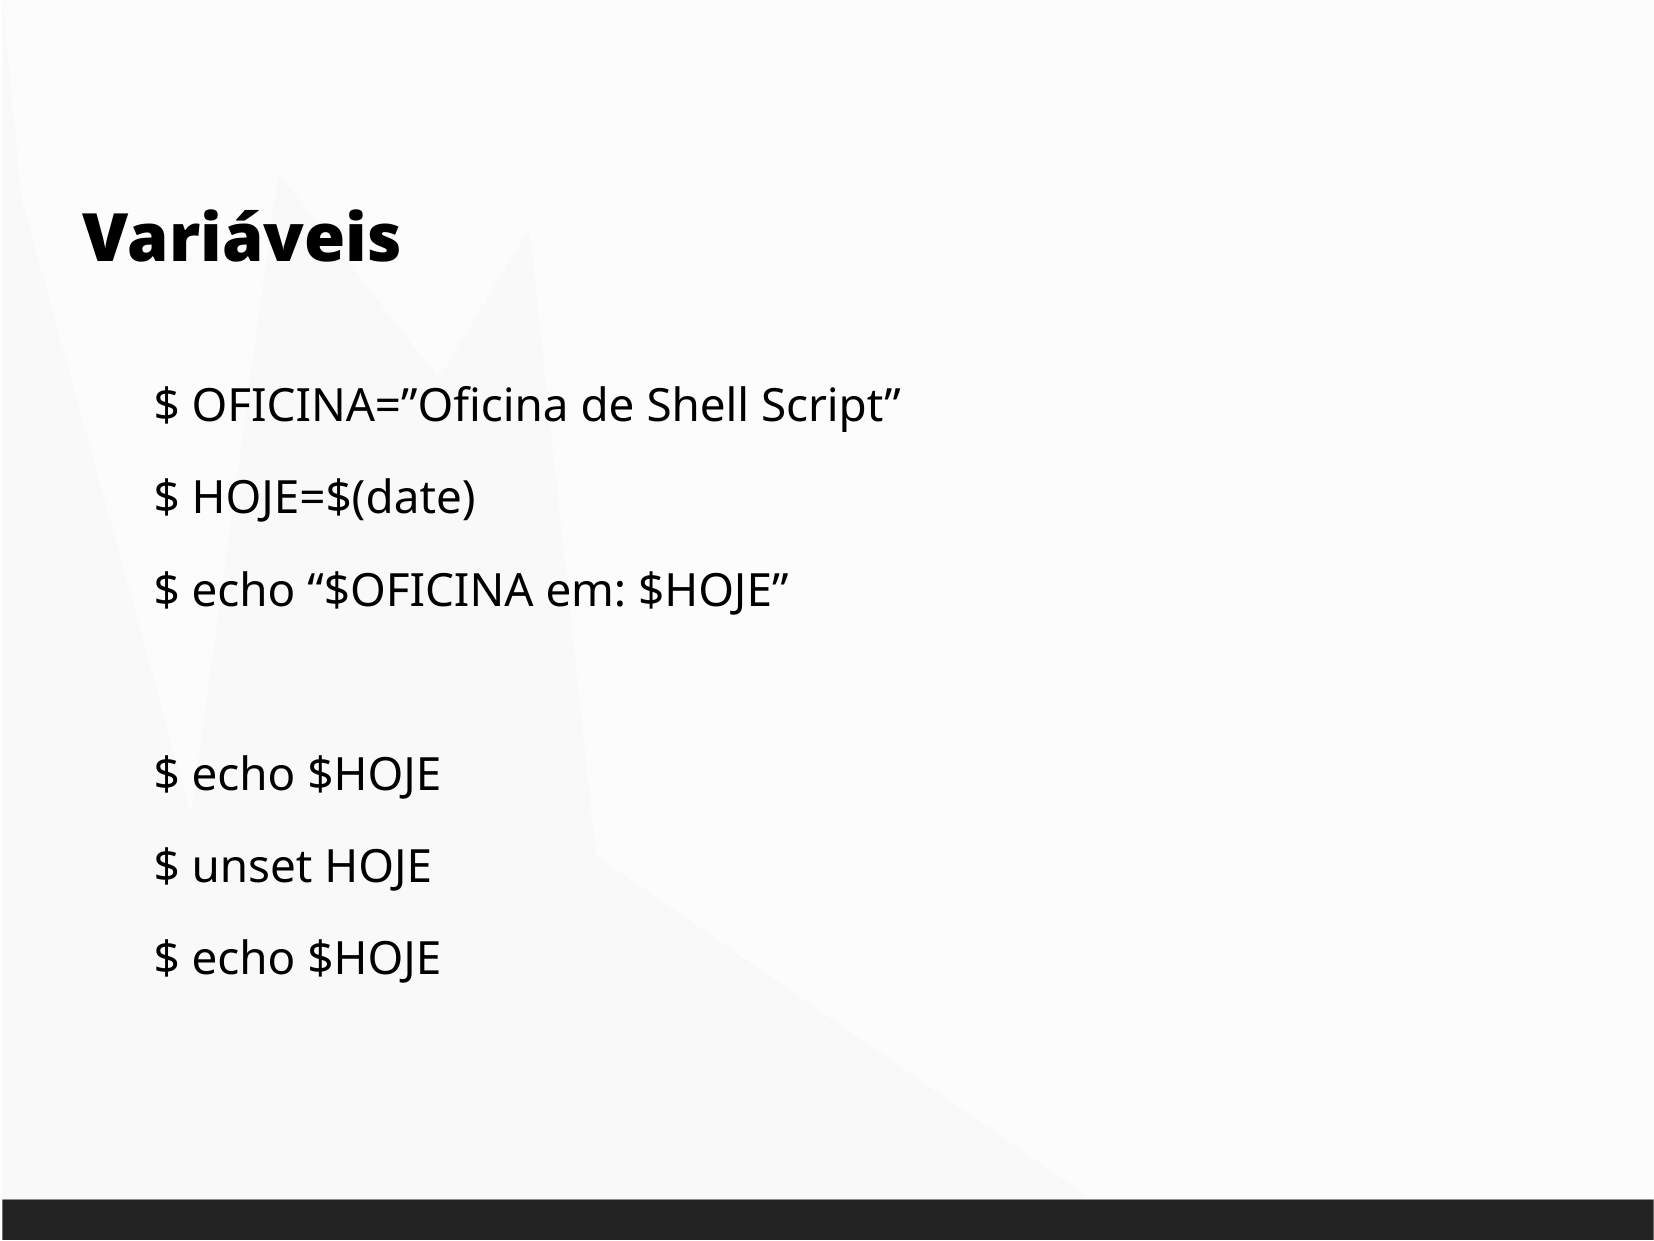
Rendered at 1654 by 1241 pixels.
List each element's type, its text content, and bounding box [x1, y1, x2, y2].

picture [2, 0, 1654, 1241]
list $ OFICINA=”Oficina de Shell Script” $ HOJE=$(date) $ echo “$OFICINA em: $HOJE” $ echo $HOJE $ unset HOJE $ echo $HOJE [82, 372, 1571, 1093]
title Variáveis [82, 132, 1571, 340]
